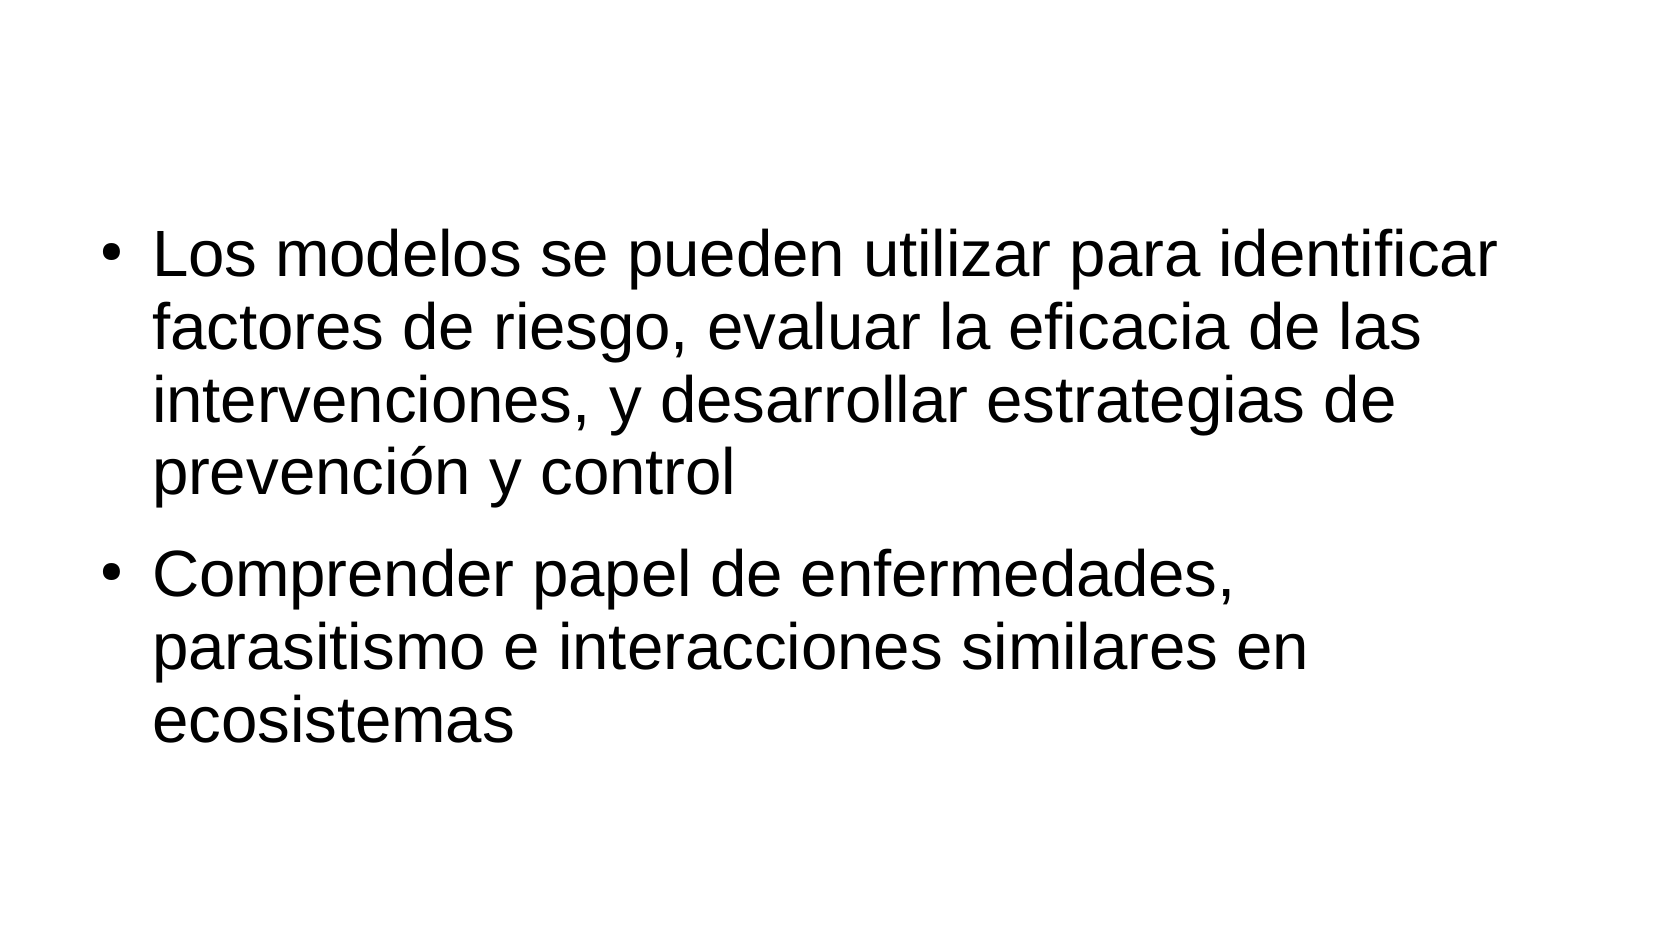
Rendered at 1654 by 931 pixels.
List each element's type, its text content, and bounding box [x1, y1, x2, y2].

list Los modelos se pueden utilizar para identificar factores de riesgo, evaluar la eficacia de las intervenciones, y desarrollar estrategias de prevención y control Comprender papel de enfermedades, parasitismo e interacciones similares en ecosistemas [82, 217, 1571, 758]
